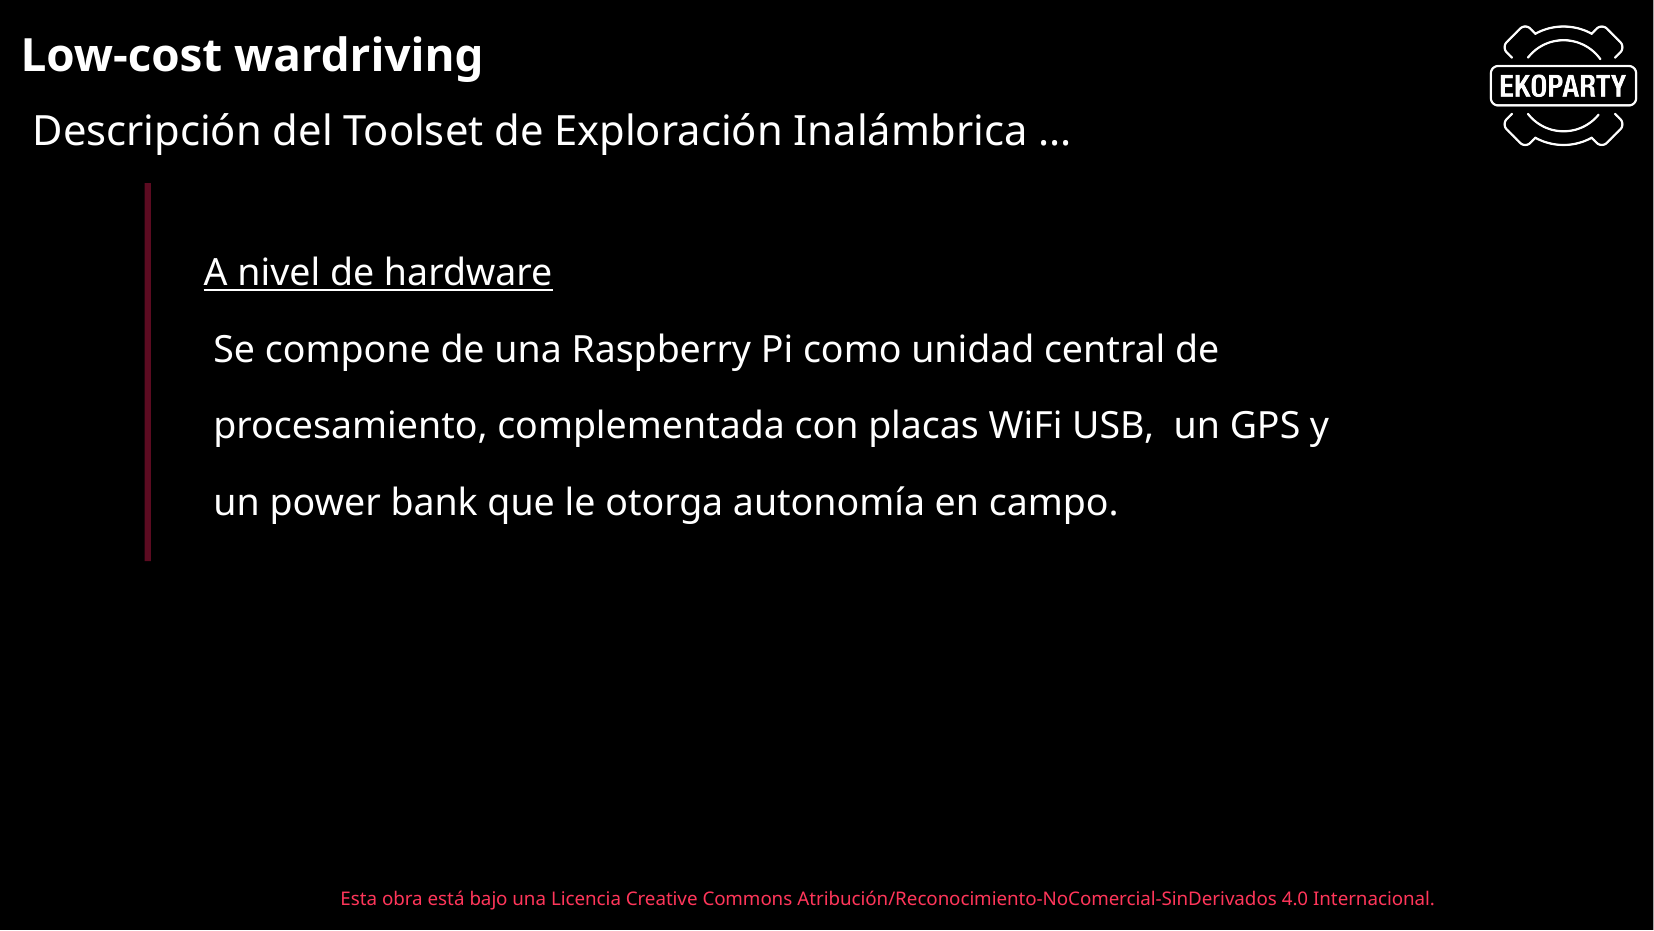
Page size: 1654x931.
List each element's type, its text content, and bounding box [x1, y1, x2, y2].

text_box Esta obra está bajo una Licencia Creative Commons Atribución/Reconocimiento-NoComercial-SinDerivados 4.0 Internacional. [325, 878, 1654, 917]
text_box A nivel de hardware Se compone de una Raspberry Pi como unidad central de procesamiento, complementada con placas WiFi USB, un GPS y un power bank que le otorga autonomía en campo. [189, 212, 1573, 581]
picture [1476, 0, 1654, 178]
text_box Descripción del Toolset de Exploración Inalámbrica ... [17, 93, 1248, 161]
text_box Low-cost wardriving [5, 14, 1476, 87]
